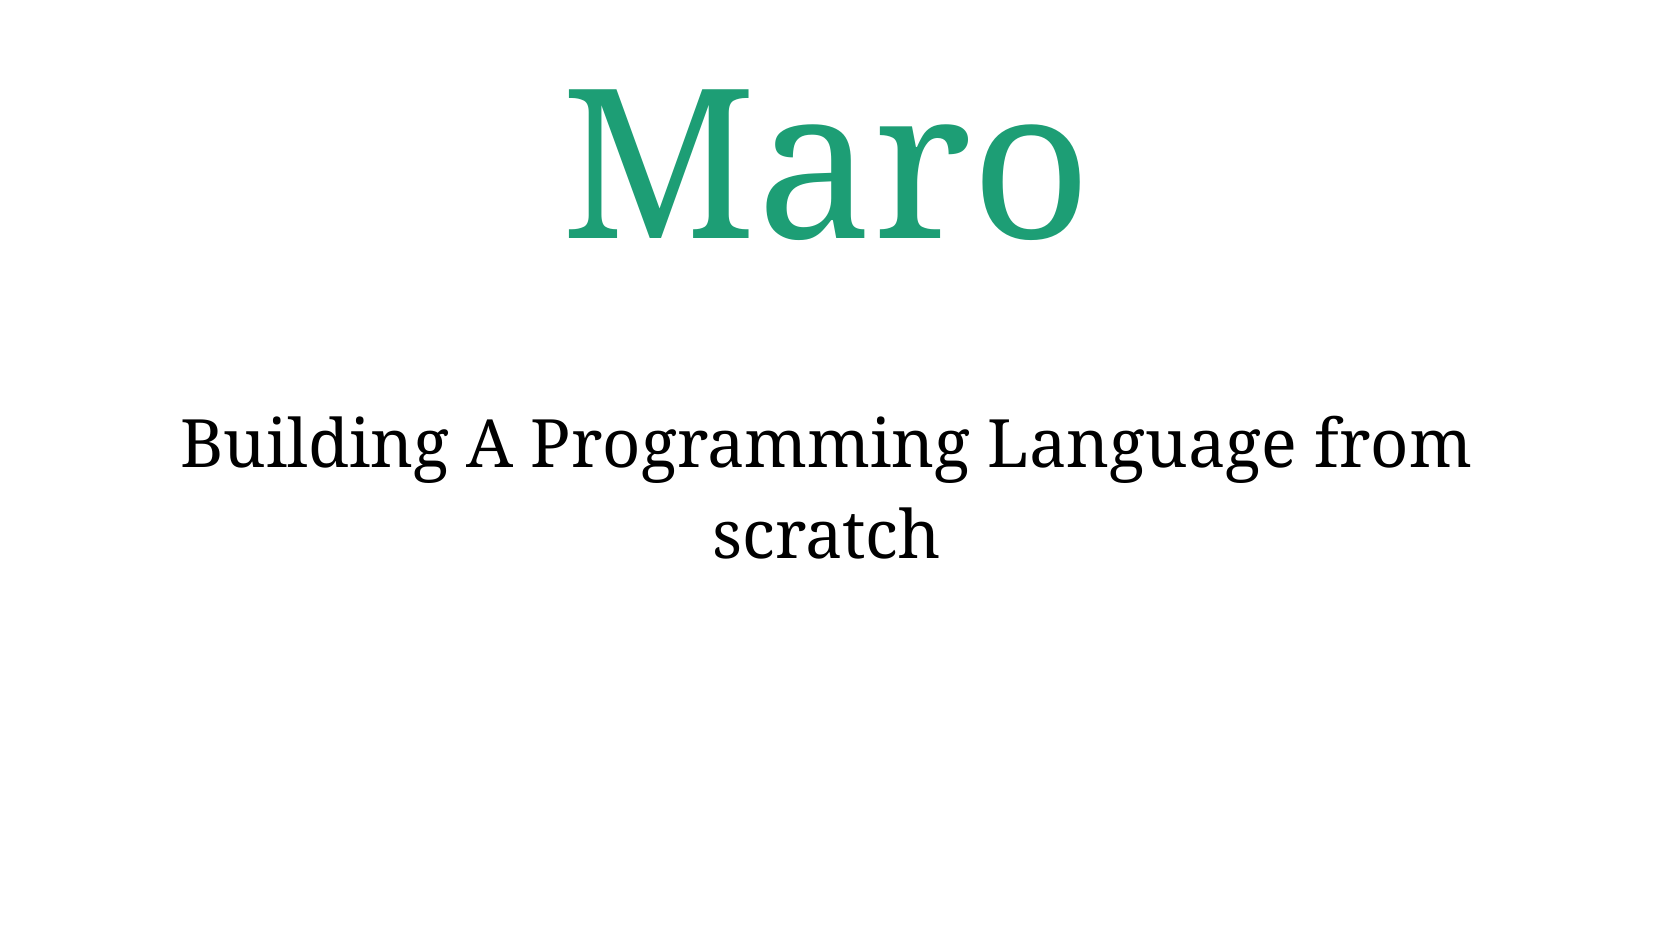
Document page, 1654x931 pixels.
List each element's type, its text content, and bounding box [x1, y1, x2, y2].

subtitle Building A Programming Language from scratch [82, 217, 1571, 758]
title Maro [82, 16, 1571, 217]
